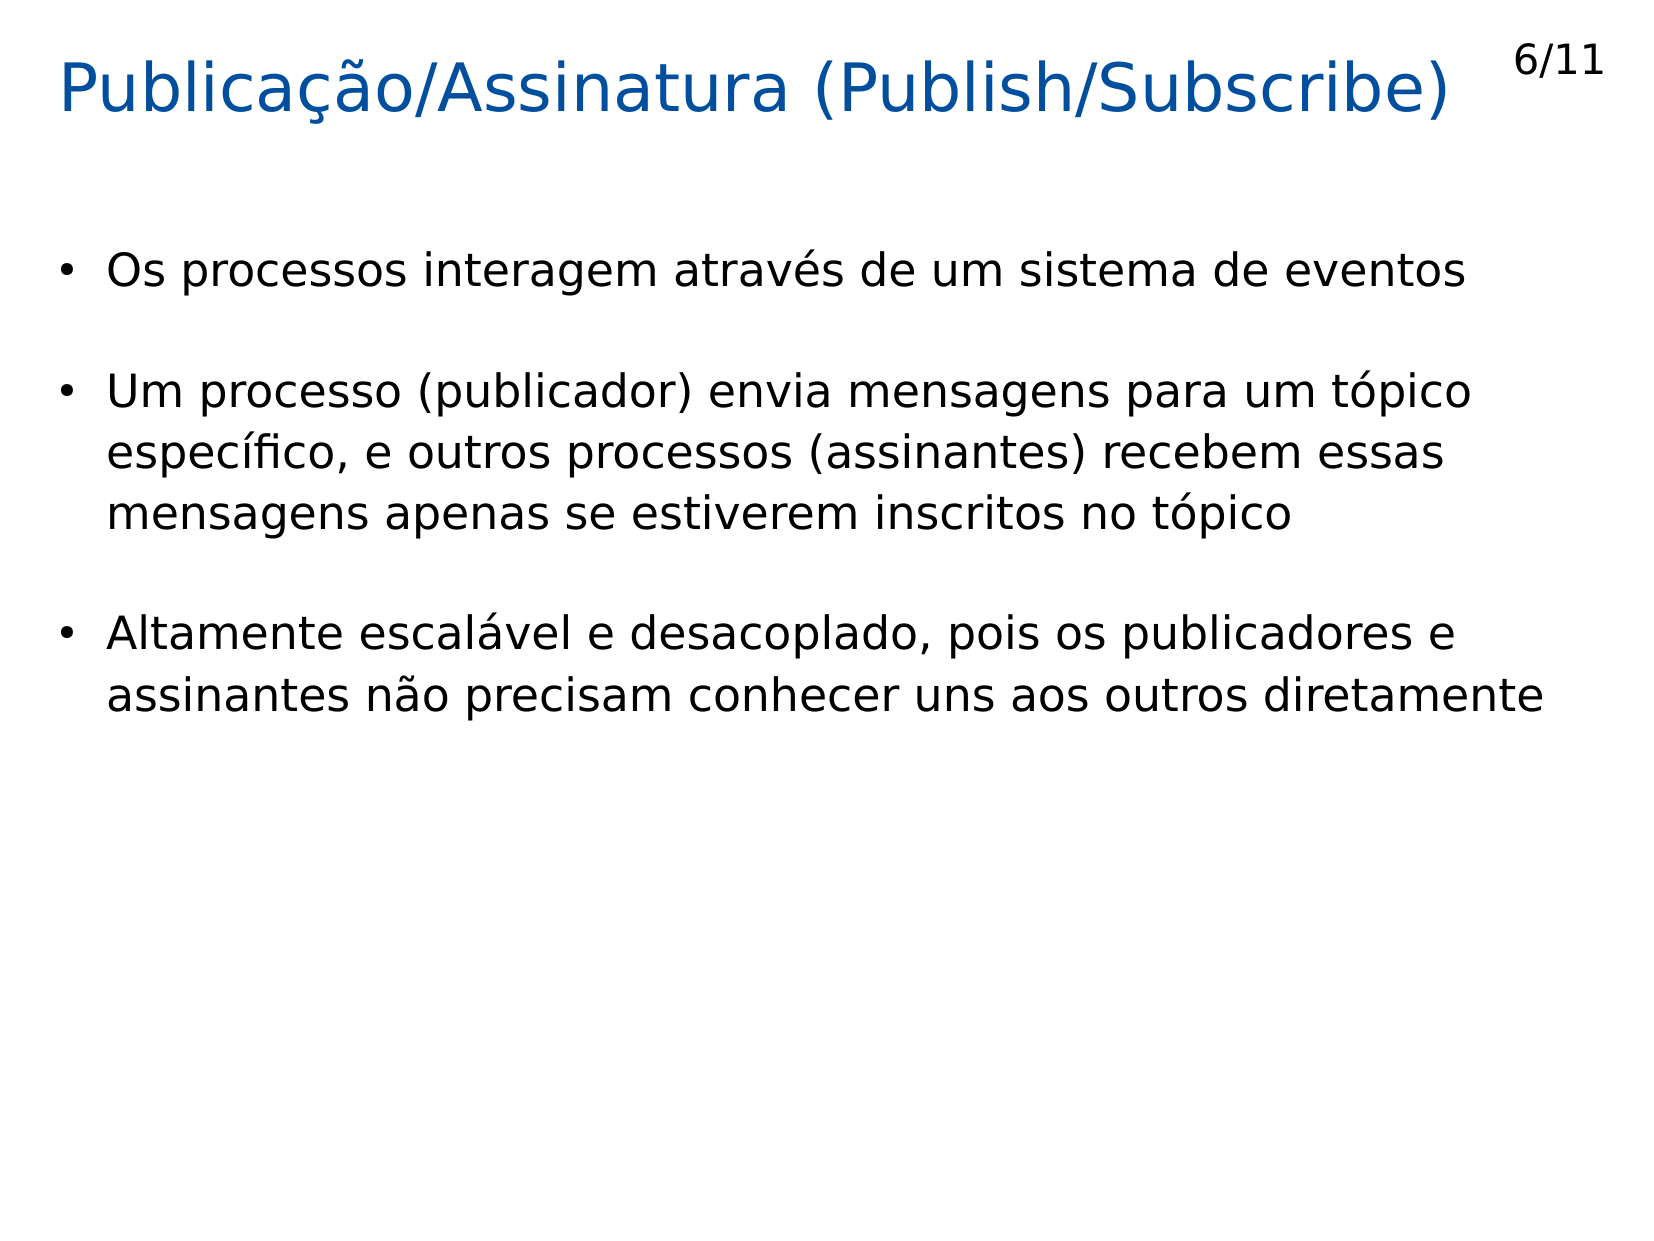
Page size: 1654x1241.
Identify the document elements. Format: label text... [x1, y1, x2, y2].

list Os processos interagem através de um sistema de eventos Um processo (publicador) envia mensagens para um tópico específico, e outros processos (assinantes) recebem essas mensagens apenas se estiverem inscritos no tópico Altamente escalável e desacoplado, pois os publicadores e assinantes não precisam conhecer uns aos outros diretamente [59, 236, 1595, 1211]
title Publicação/Assinatura (Publish/Subscribe) [59, 29, 1506, 148]
